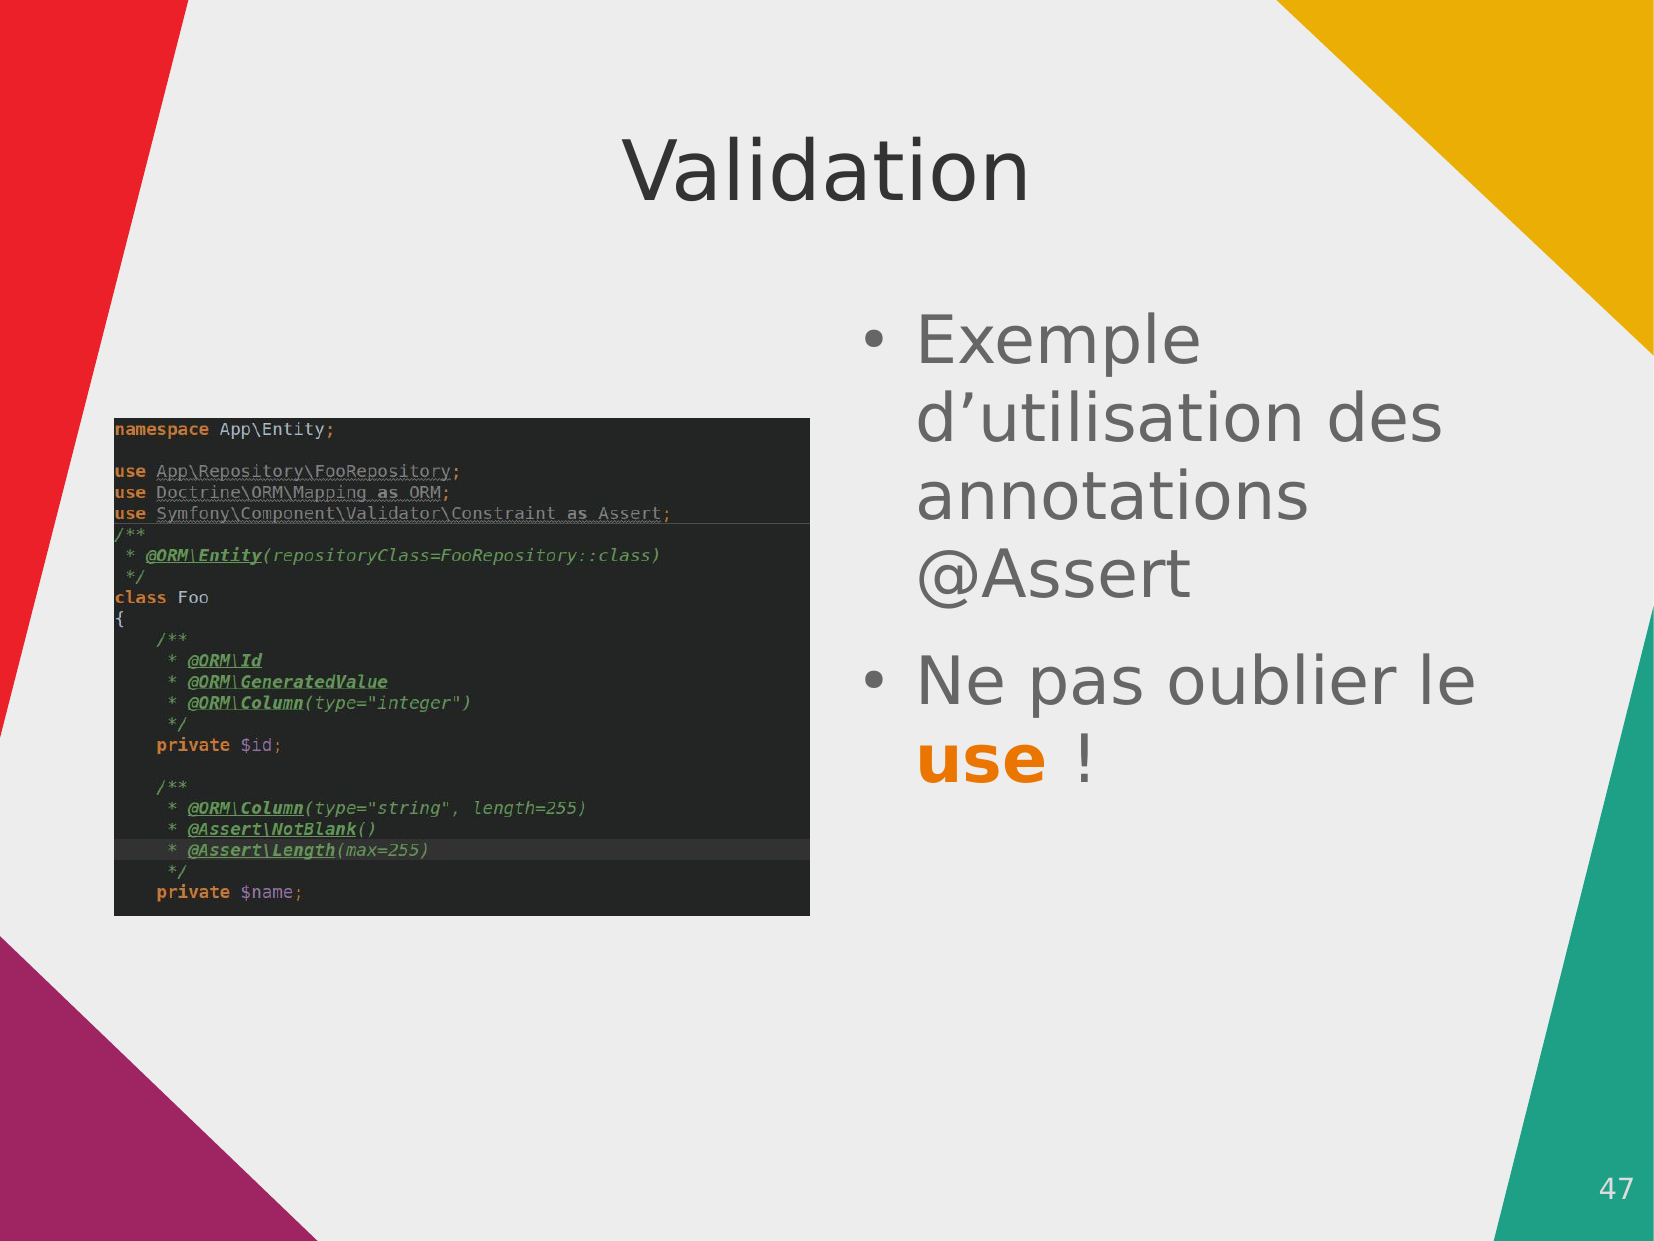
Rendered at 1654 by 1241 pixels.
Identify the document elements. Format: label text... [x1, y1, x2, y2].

list Exemple d’utilisation des annotations @Assert Ne pas oublier le use ! [844, 302, 1540, 1033]
title Validation [114, 73, 1539, 271]
picture [114, 418, 810, 916]
